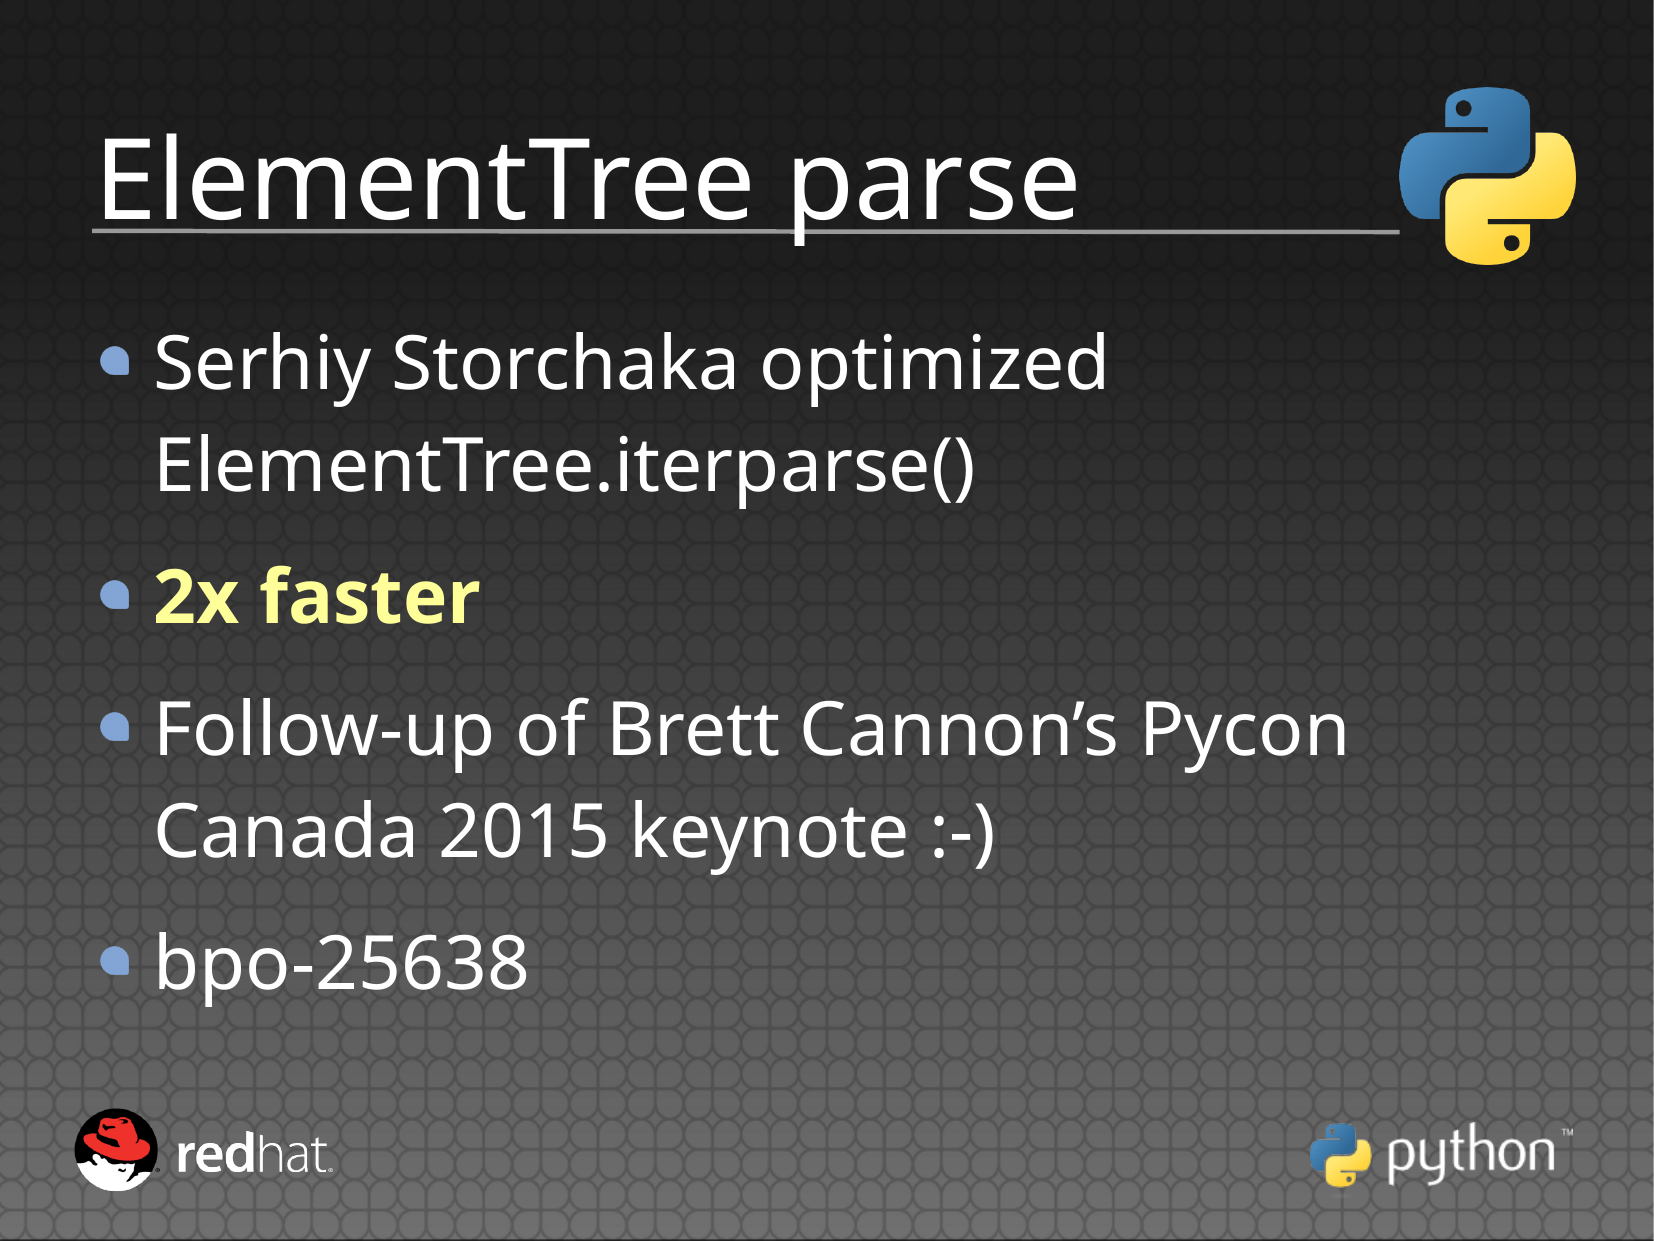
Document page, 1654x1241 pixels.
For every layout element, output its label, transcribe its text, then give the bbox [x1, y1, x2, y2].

list Serhiy Storchaka optimized ElementTree.iterparse() 2x faster Follow-up of Brett Cannon’s Pycon Canada 2015 keynote :-) bpo-25638 [82, 309, 1571, 1049]
picture [0, 0, 1654, 1241]
title ElementTree parse [94, 100, 1426, 251]
